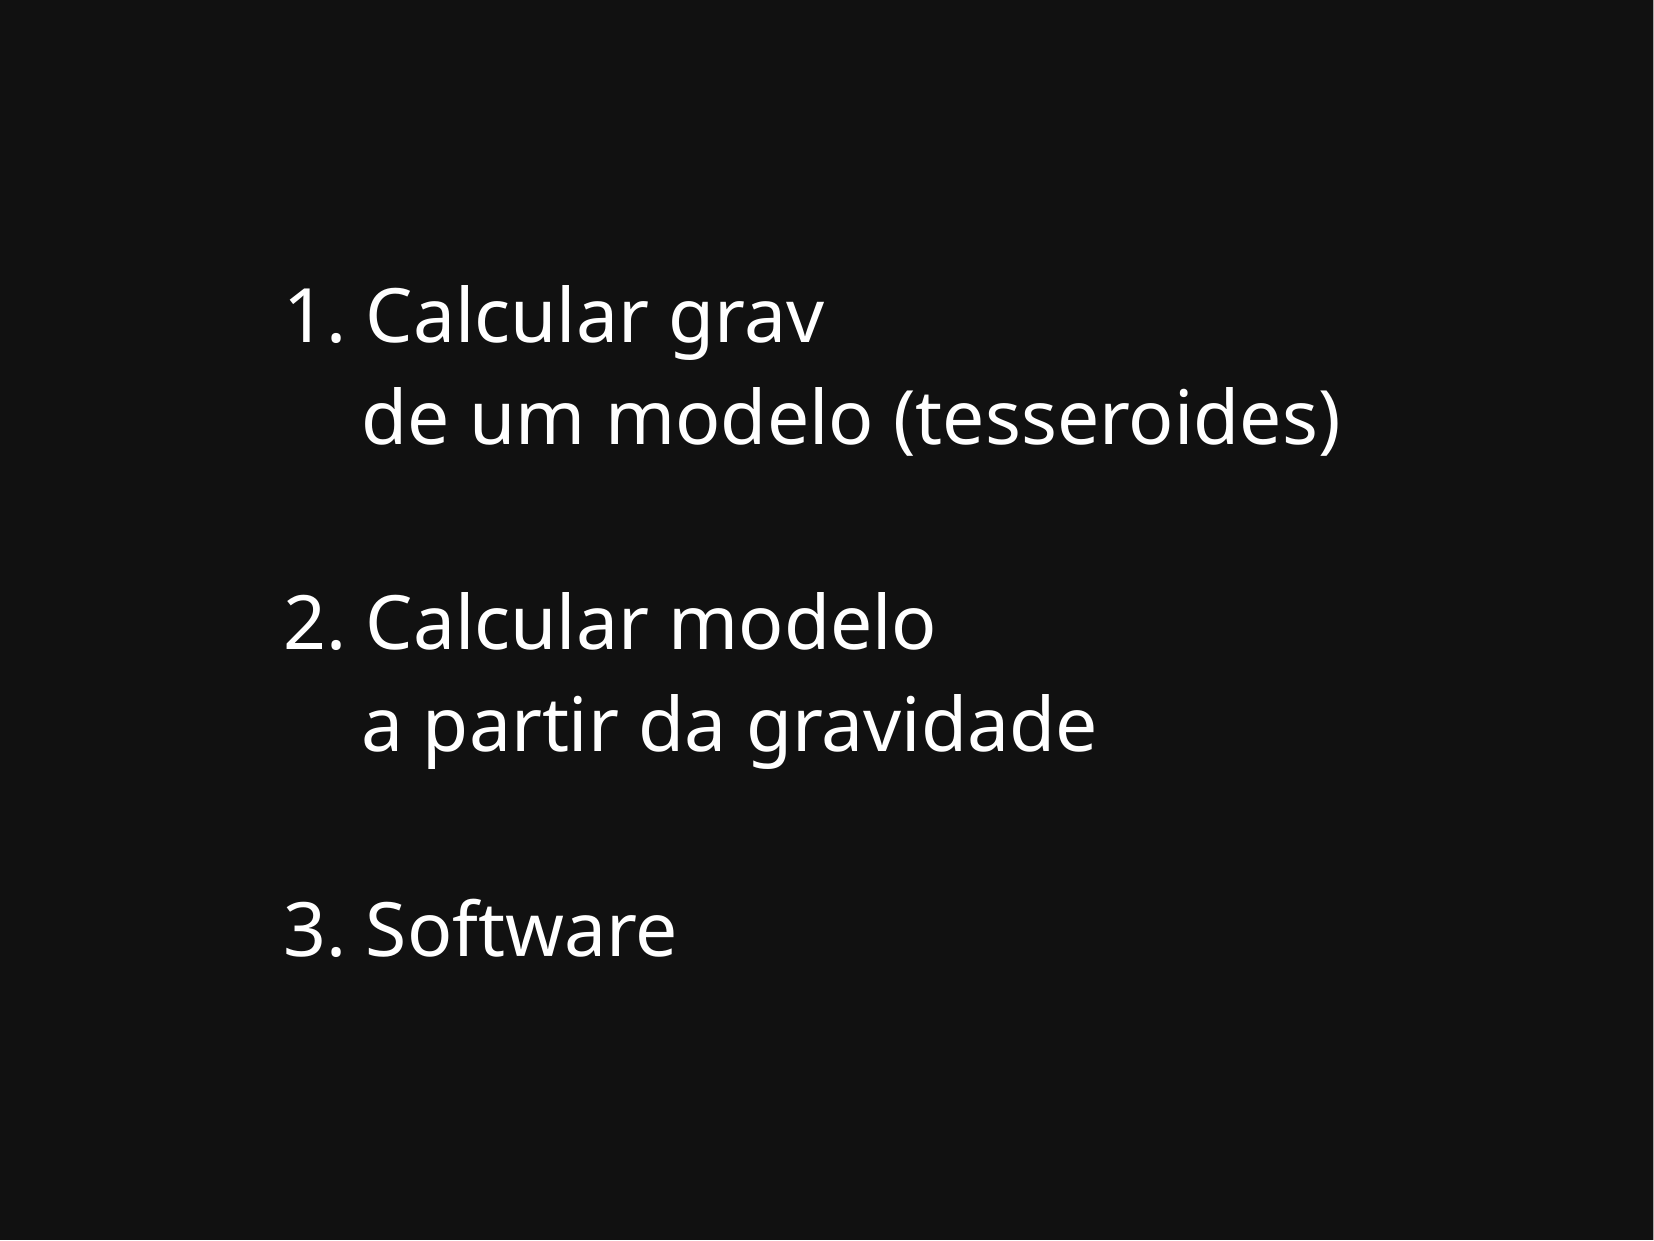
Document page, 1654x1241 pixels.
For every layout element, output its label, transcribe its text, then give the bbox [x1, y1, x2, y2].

subtitle 1. Calcular grav de um modelo (tesseroides) 2. Calcular modelo a partir da gravidade 3. Software [283, 172, 1477, 1068]
